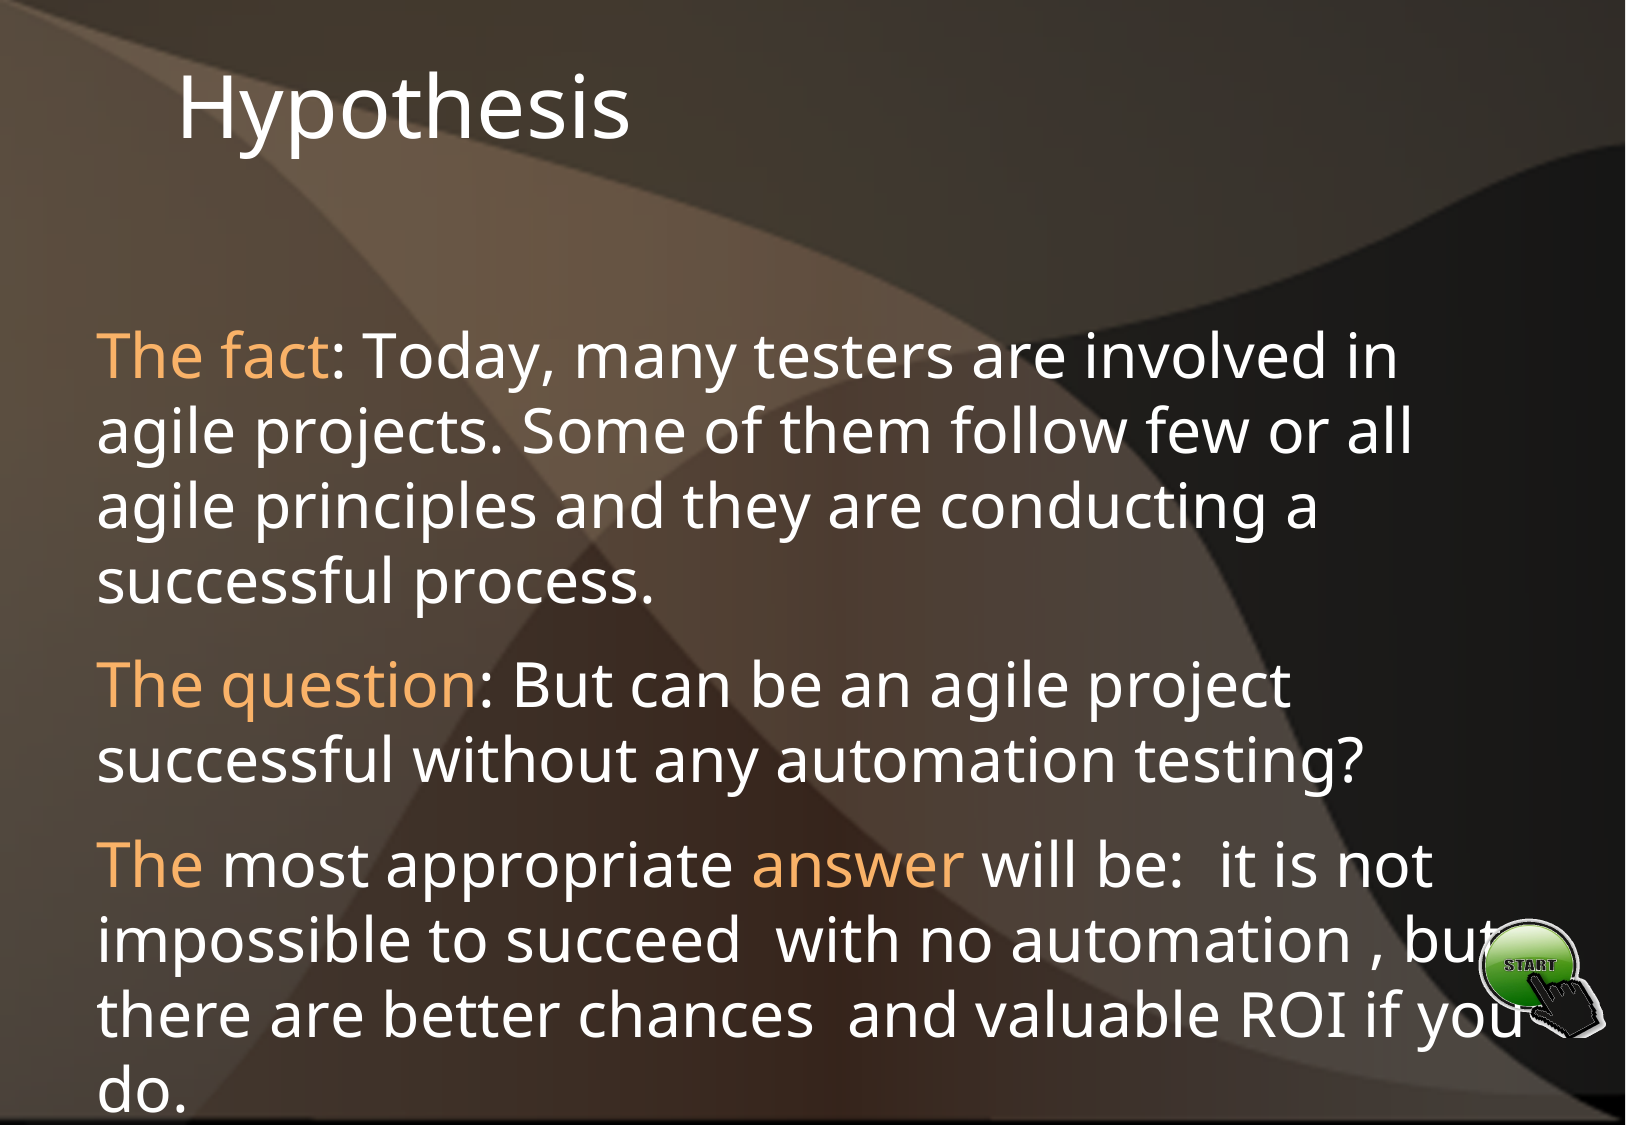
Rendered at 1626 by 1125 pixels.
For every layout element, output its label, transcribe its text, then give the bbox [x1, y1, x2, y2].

picture [0, 0, 1626, 1125]
title Hypothesis [81, 43, 1544, 274]
list The fact: Today, many testers are involved in agile projects. Some of them follow few or all agile principles and they are conducting a successful process. The question: But can be an agile project successful without any automation testing? The most appropriate answer will be: it is not impossible to succeed with no automation , but there are better chances and valuable ROI if you do. Why is that? Here are few reasons: Because we don’t have enough time to manually perform all regression testing; Because we just might get bored executing same tests over and over again and we might loose the details (less productive). So what do we want: to increase the quality work by doing automation (more motivated); Free up time for most important work; Provide quick feedback; Tests provide documentation; [81, 308, 1544, 1059]
